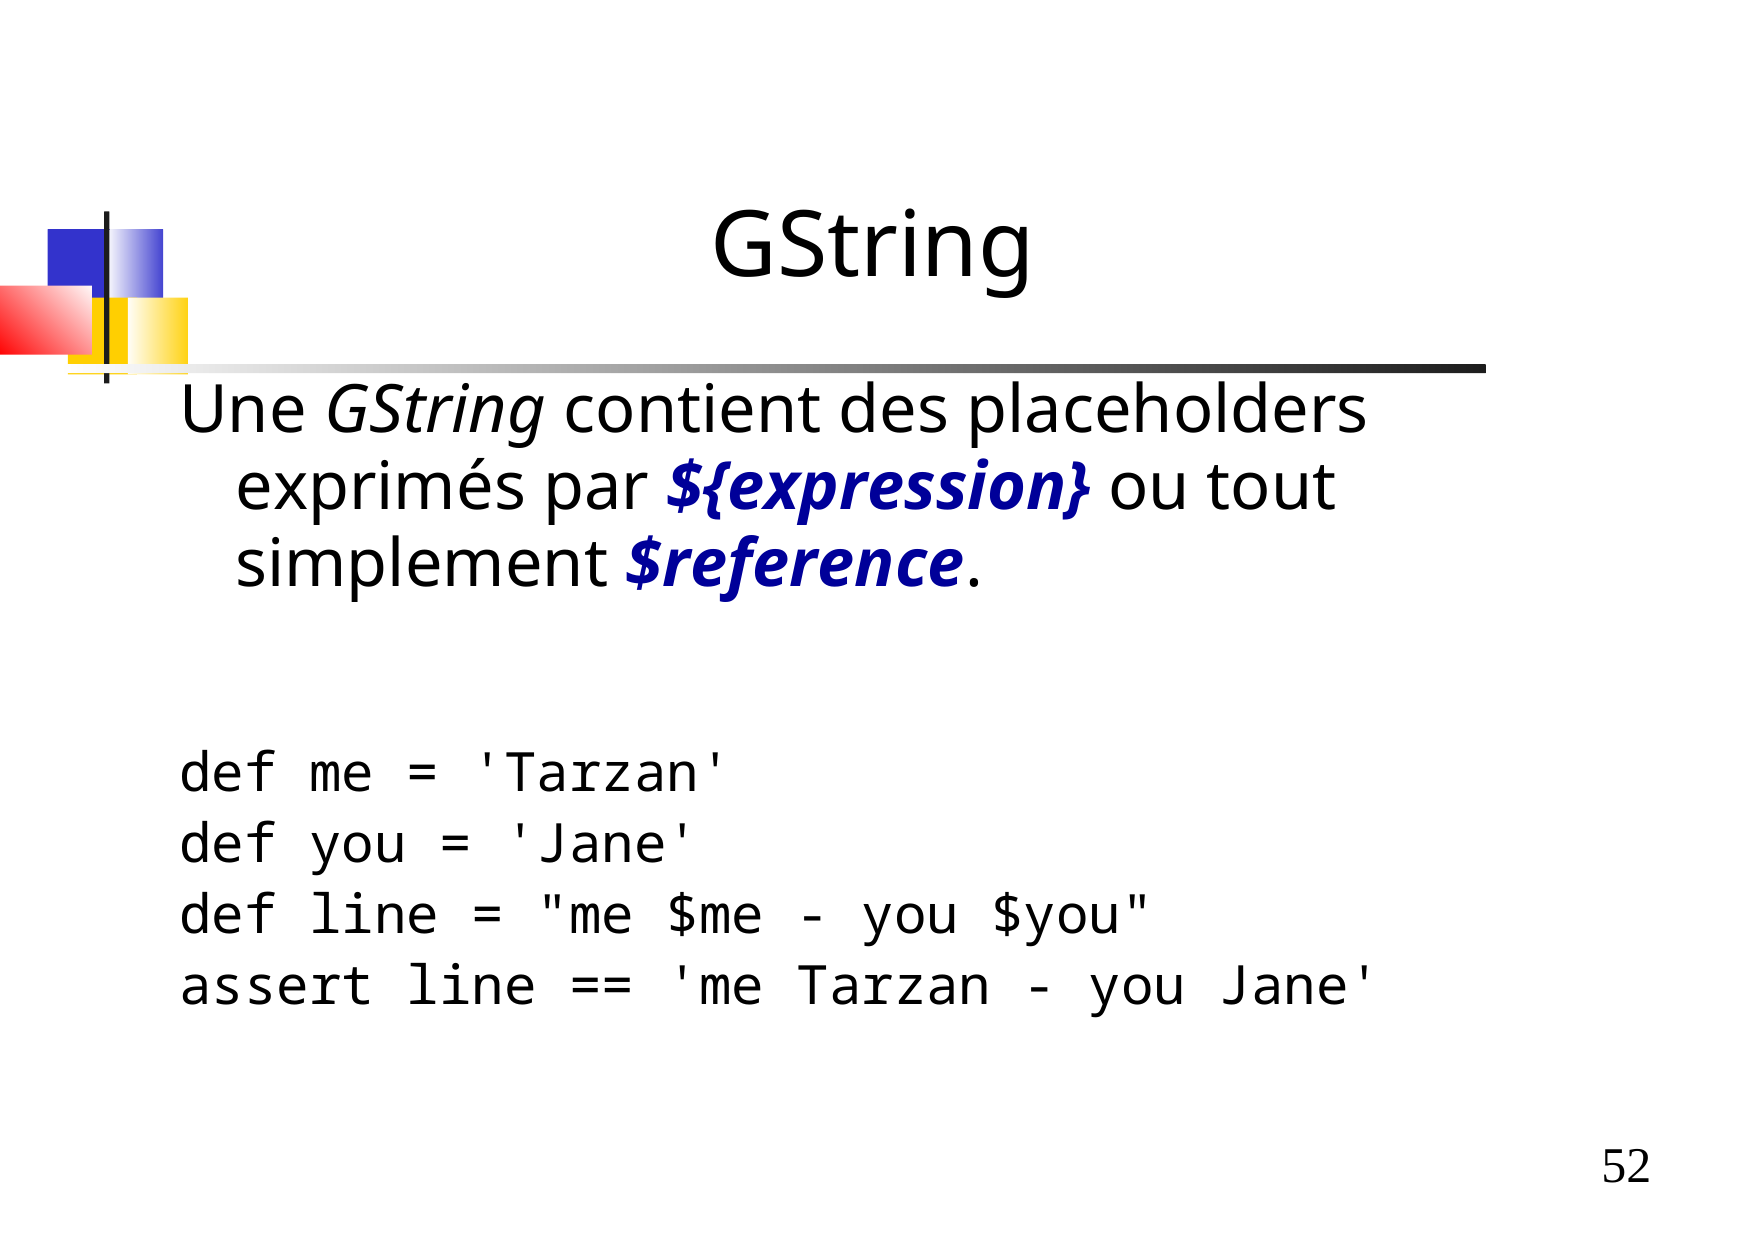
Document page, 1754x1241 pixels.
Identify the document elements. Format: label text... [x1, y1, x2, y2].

title GString [179, 139, 1567, 351]
list Une GString contient des placeholders exprimés par ${expression} ou tout simplement $reference. def me = 'Tarzan' def you = 'Jane' def line = "me $me - you $you" assert line == 'me Tarzan - you Jane' [179, 371, 1567, 1091]
